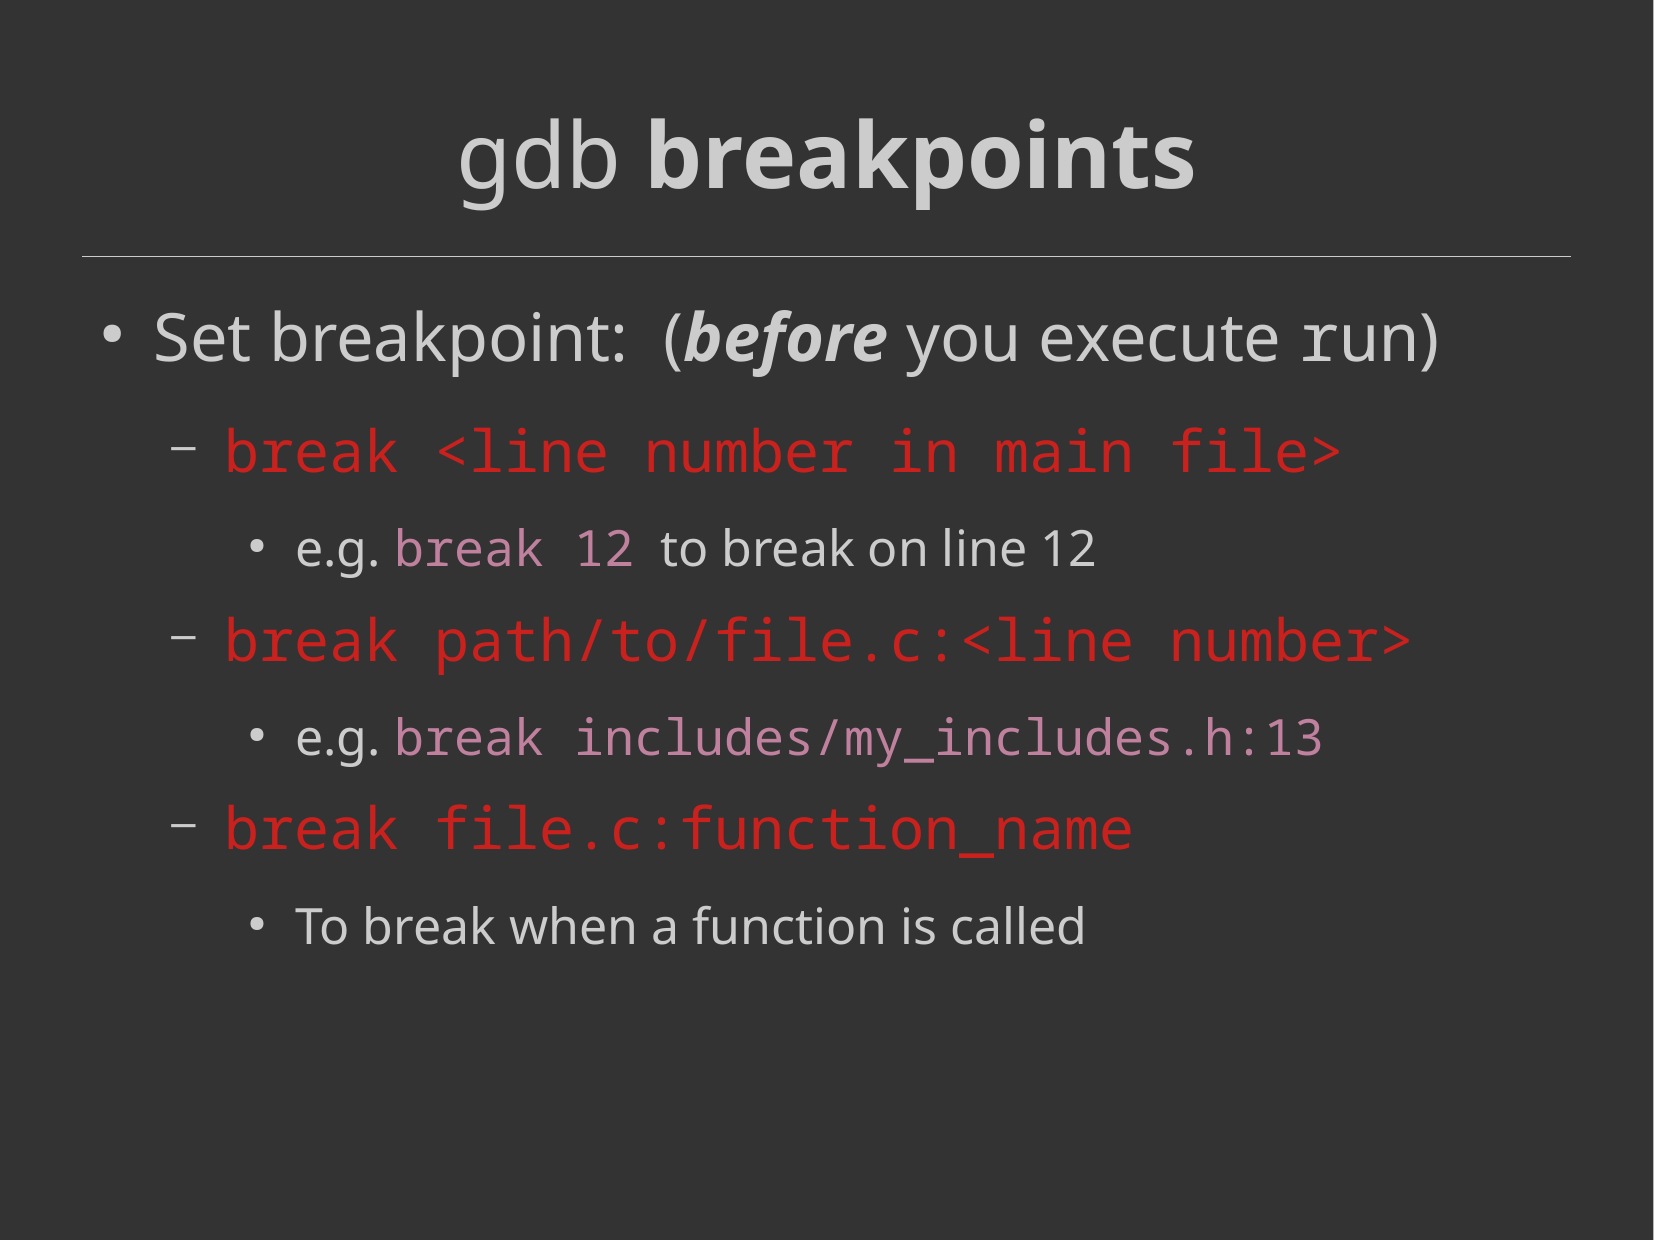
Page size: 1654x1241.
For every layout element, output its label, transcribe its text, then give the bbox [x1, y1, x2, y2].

title gdb breakpoints [82, 49, 1571, 257]
list Set breakpoint: (before you execute run) break <line number in main file> e.g. break 12 to break on line 12 break path/to/file.c:<line number> e.g. break includes/my_includes.h:13 break file.c:function_name To break when a function is called [82, 290, 1571, 1123]
